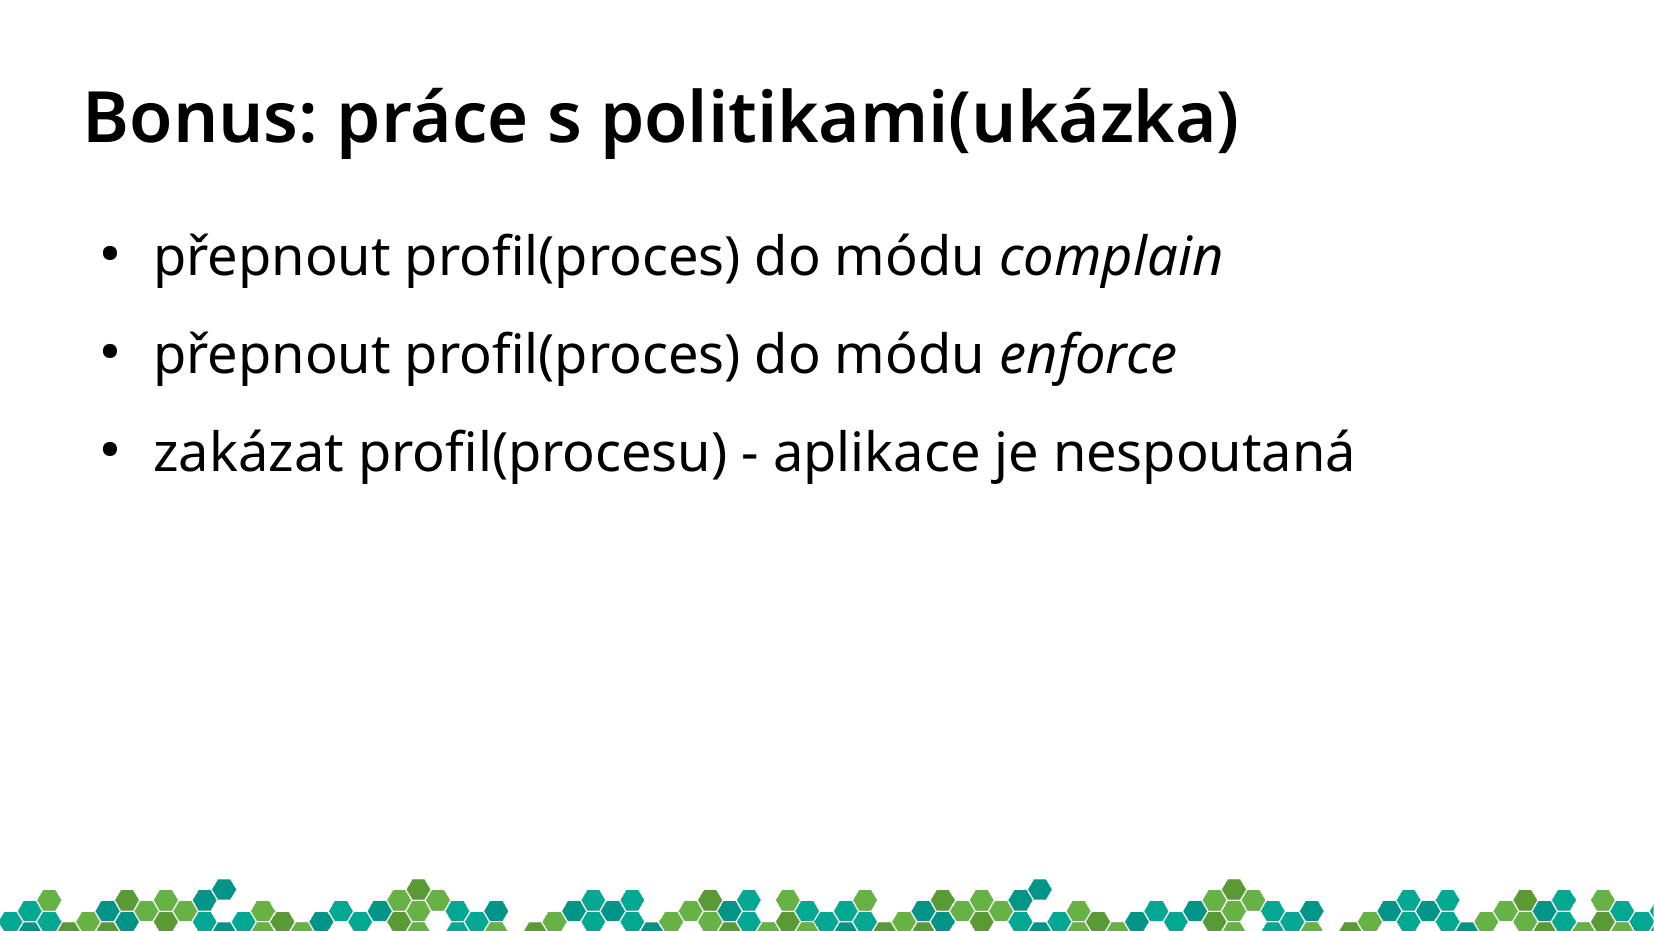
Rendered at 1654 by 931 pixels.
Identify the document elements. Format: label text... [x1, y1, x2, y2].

picture [0, 871, 1654, 931]
text_box [82, 37, 1571, 193]
list přepnout profil(proces) do módu complain přepnout profil(proces) do módu enforce zakázat profil(procesu) - aplikace je nespoutaná [82, 217, 1571, 855]
